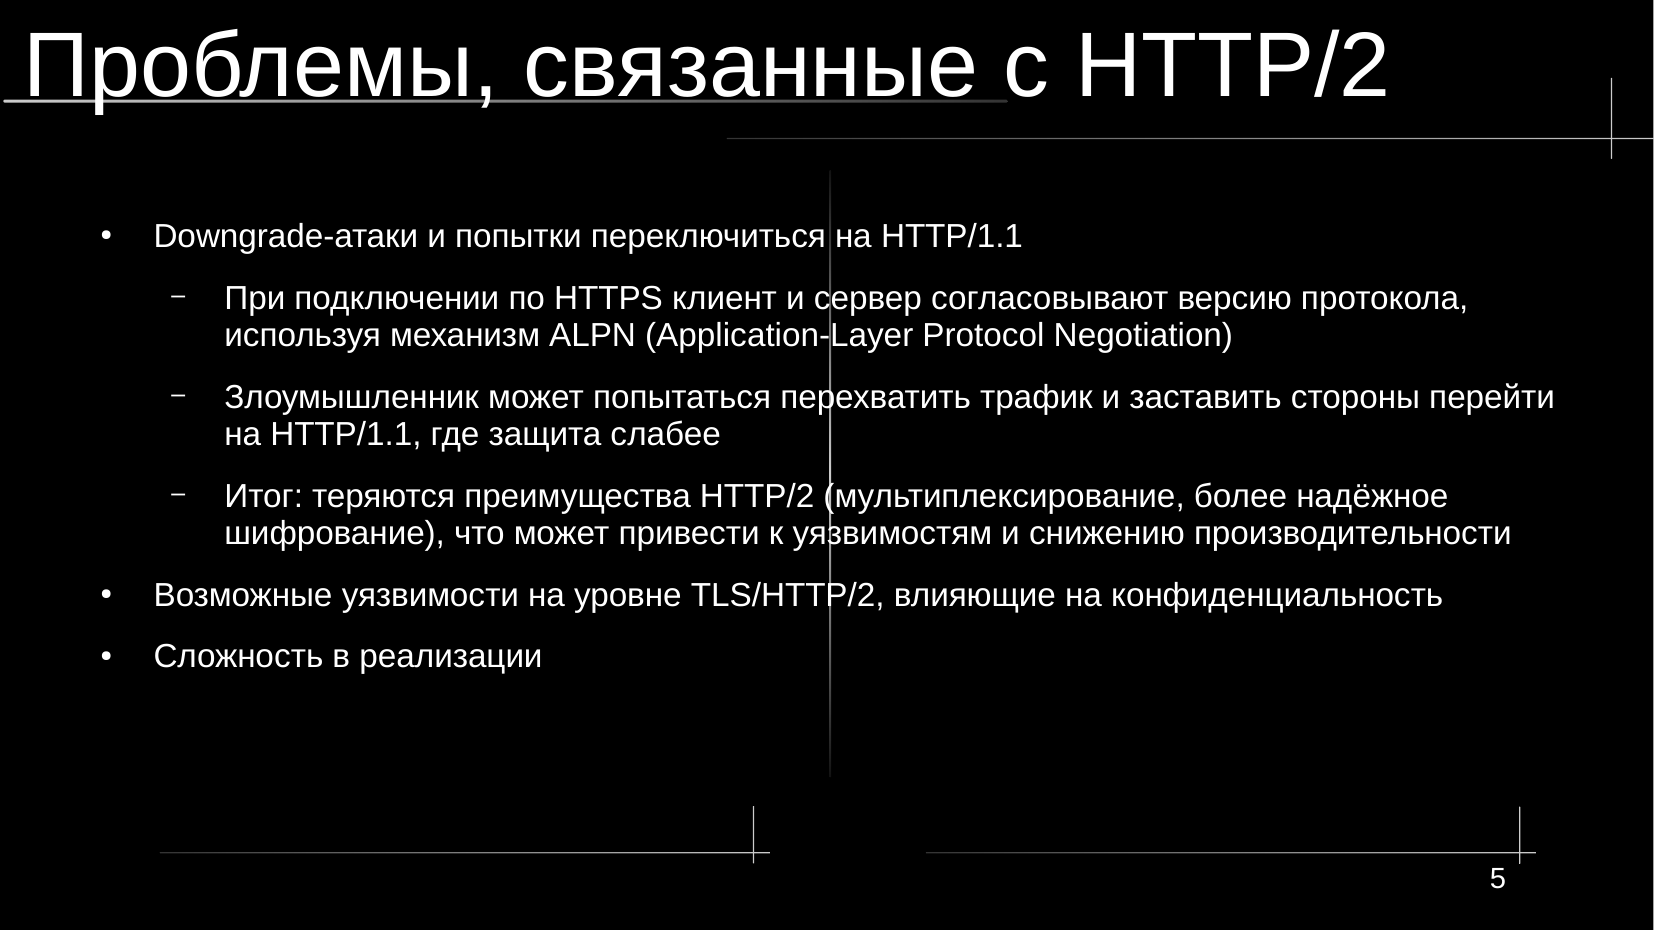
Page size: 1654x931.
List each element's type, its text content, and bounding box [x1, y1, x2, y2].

title Проблемы, связанные с HTTP/2 [23, 11, 1589, 119]
list Downgrade-атаки и попытки переключиться на HTTP/1.1 При подключении по HTTPS клиент и сервер согласовывают версию протокола, используя механизм ALPN (Application-Layer Protocol Negotiation) Злоумышленник может попытаться перехватить трафик и заставить стороны перейти на HTTP/1.1, где защита слабее Итог: теряются преимущества HTTP/2 (мультиплексирование, более надёжное шифрование), что может привести к уязвимостям и снижению производительности Возможные уязвимости на уровне TLS/HTTP/2, влияющие на конфиденциальность Сложность в реализации [82, 217, 1571, 758]
